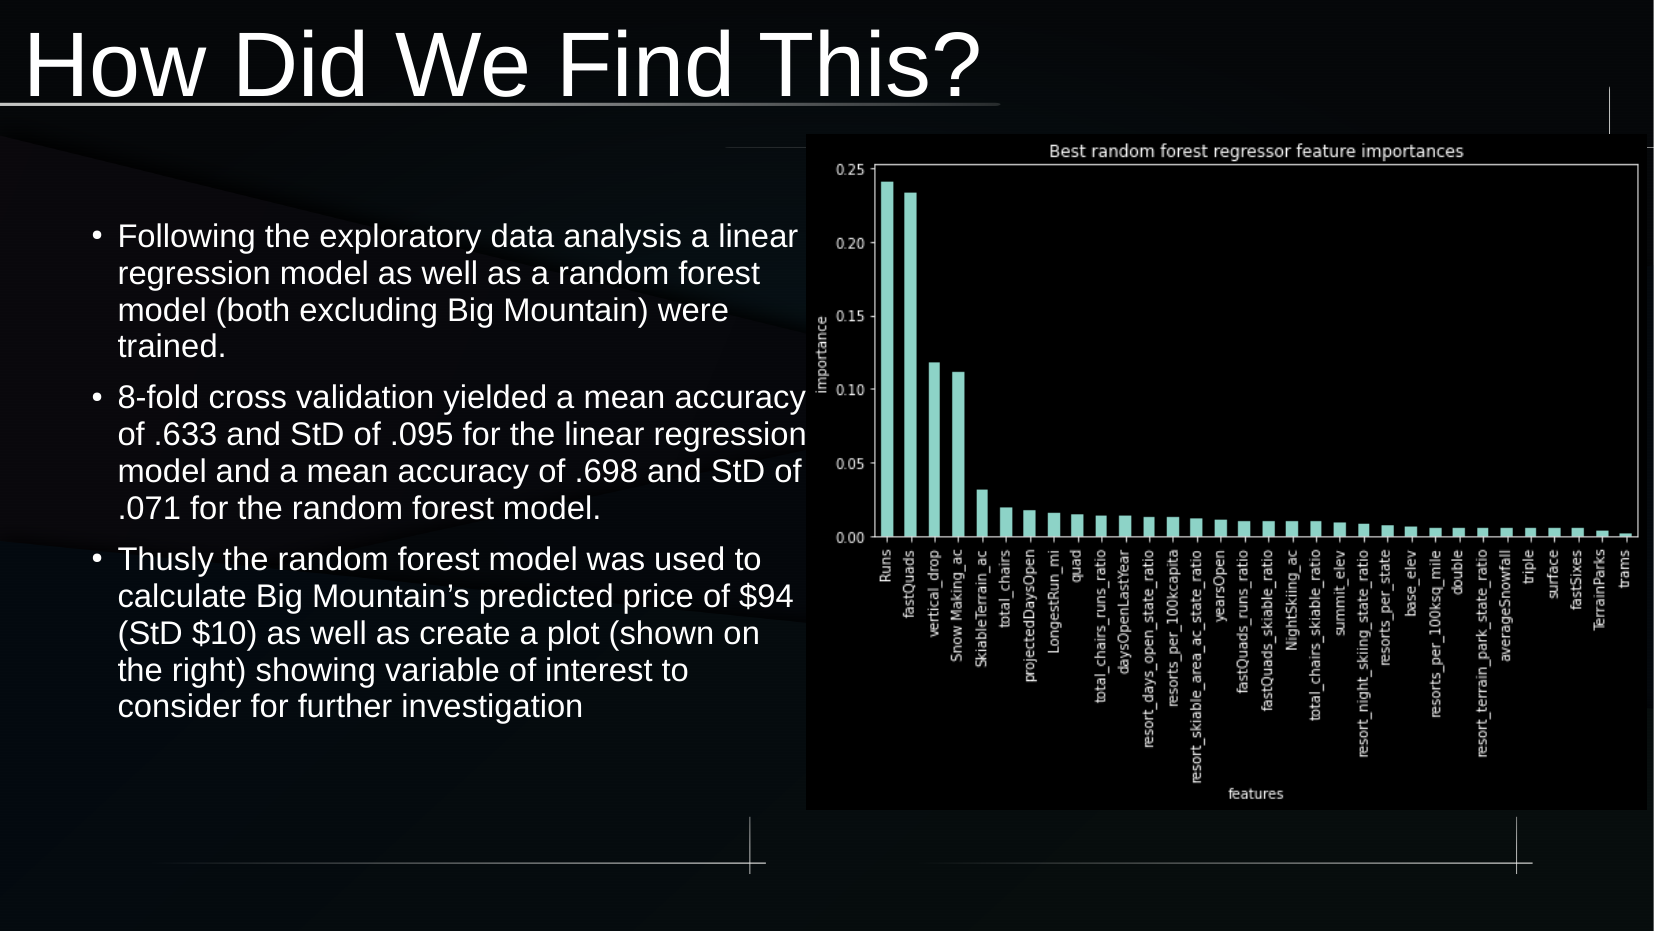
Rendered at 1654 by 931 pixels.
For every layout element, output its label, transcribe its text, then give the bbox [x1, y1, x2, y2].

picture [0, 0, 1654, 931]
list Following the exploratory data analysis a linear regression model as well as a random forest model (both excluding Big Mountain) were trained. 8-fold cross validation yielded a mean accuracy of .633 and StD of .095 for the linear regression model and a mean accuracy of .698 and StD of .071 for the random forest model. Thusly the random forest model was used to calculate Big Mountain’s predicted price of $94 (StD $10) as well as create a plot (shown on the right) showing variable of interest to consider for further investigation [82, 217, 806, 758]
title How Did We Find This? [23, 11, 1589, 119]
